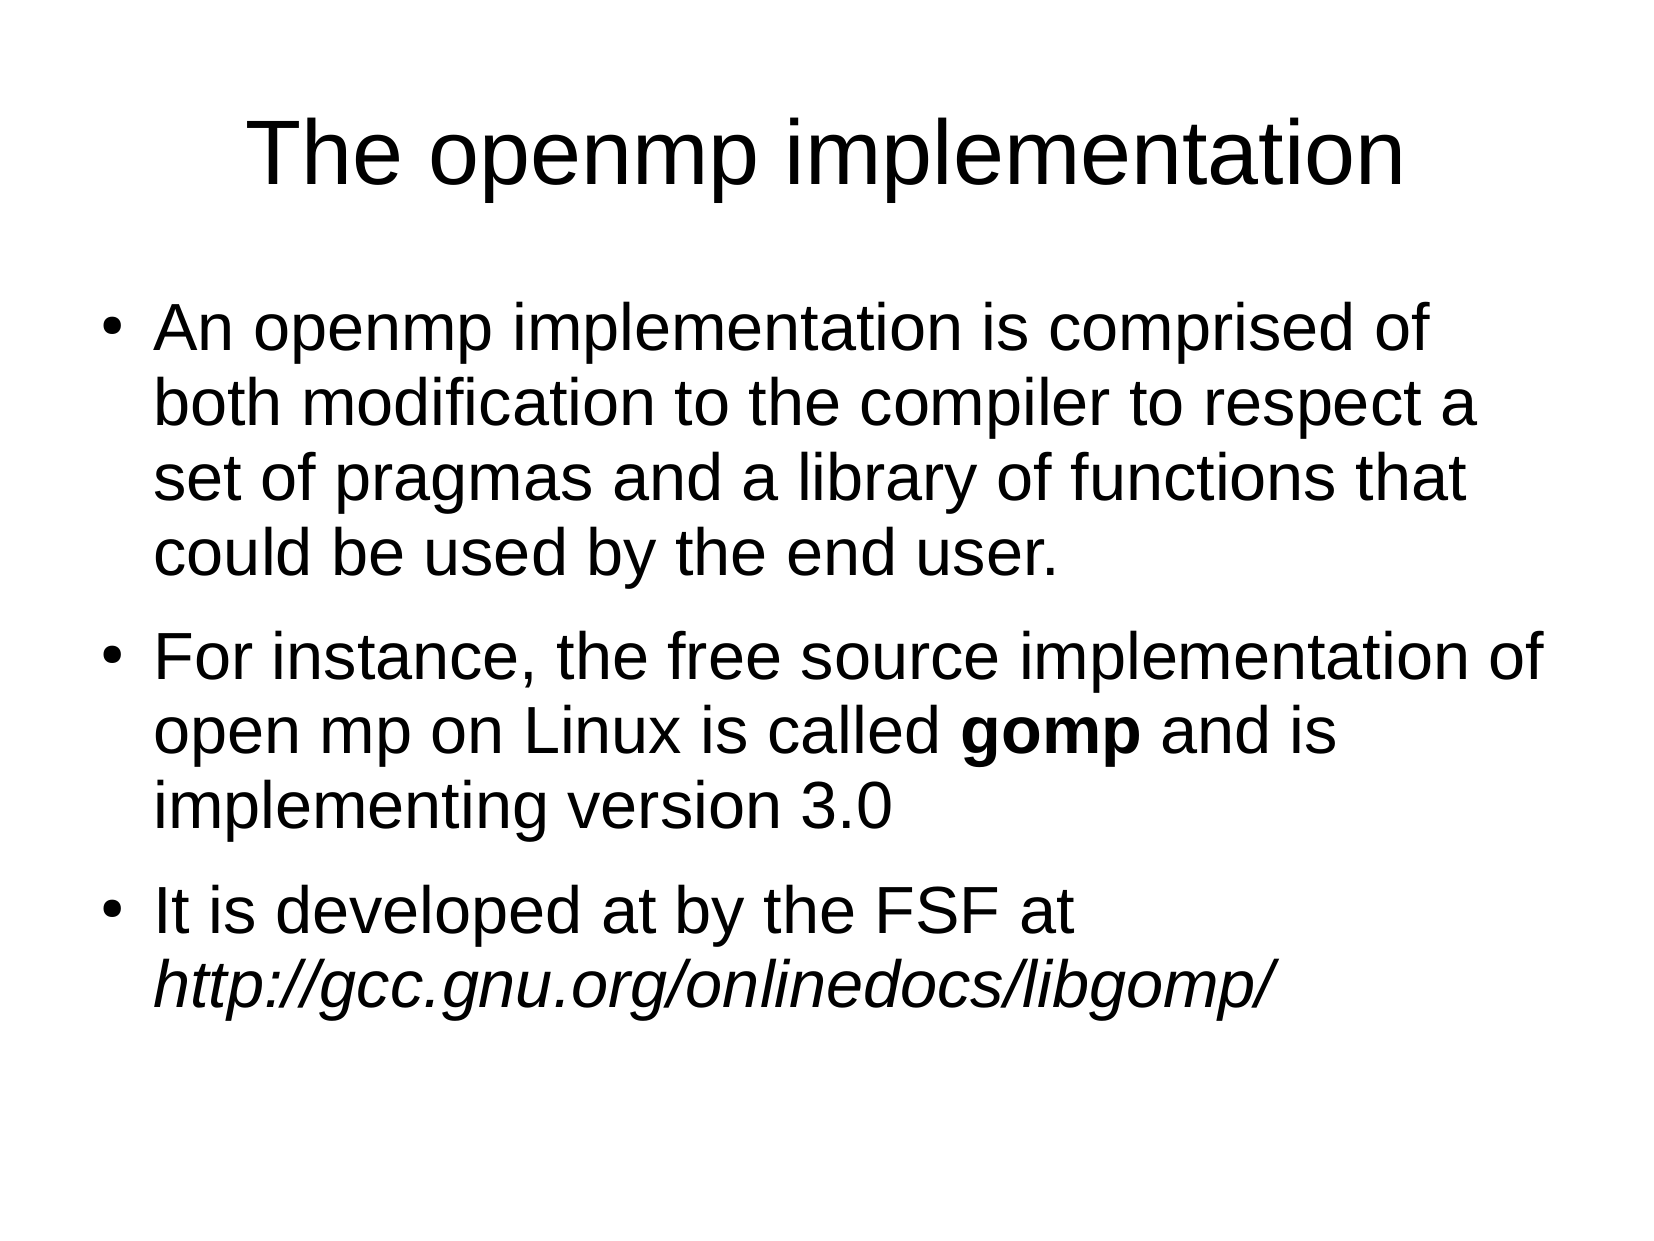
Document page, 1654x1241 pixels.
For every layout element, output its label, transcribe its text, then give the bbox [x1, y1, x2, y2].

list An openmp implementation is comprised of both modification to the compiler to respect a set of pragmas and a library of functions that could be used by the end user. For instance, the free source implementation of open mp on Linux is called gomp and is implementing version 3.0 It is developed at by the FSF at http://gcc.gnu.org/onlinedocs/libgomp/ [82, 290, 1571, 1109]
title The openmp implementation [82, 49, 1571, 257]
